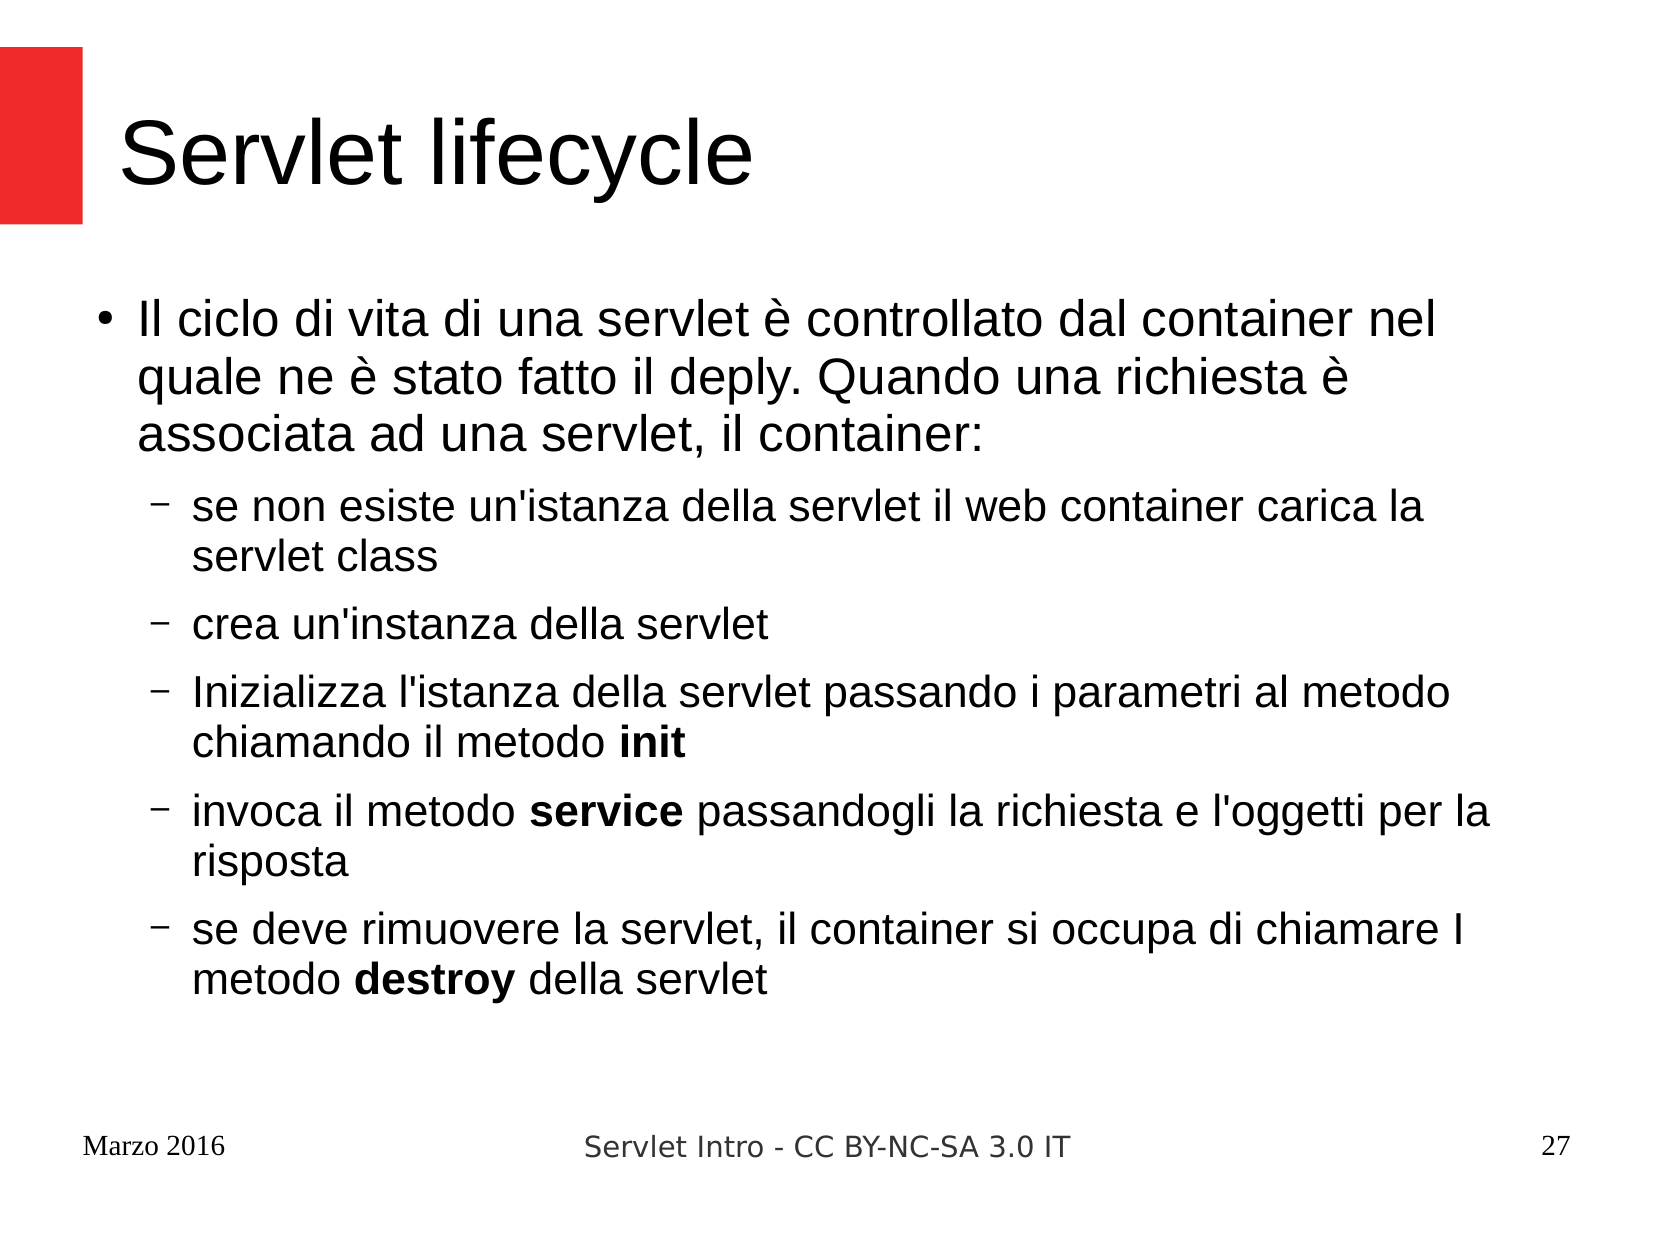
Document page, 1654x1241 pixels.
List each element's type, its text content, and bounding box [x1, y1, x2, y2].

list Il ciclo di vita di una servlet è controllato dal container nel quale ne è stato fatto il deply. Quando una richiesta è associata ad una servlet, il container: se non esiste un'istanza della servlet il web container carica la servlet class crea un'instanza della servlet Inizializza l'istanza della servlet passando i parametri al metodo chiamando il metodo init invoca il metodo service passandogli la richiesta e l'oggetti per la risposta se deve rimuovere la servlet, il container si occupa di chiamare I metodo destroy della servlet [82, 290, 1571, 1010]
title Servlet lifecycle [118, 49, 1607, 257]
